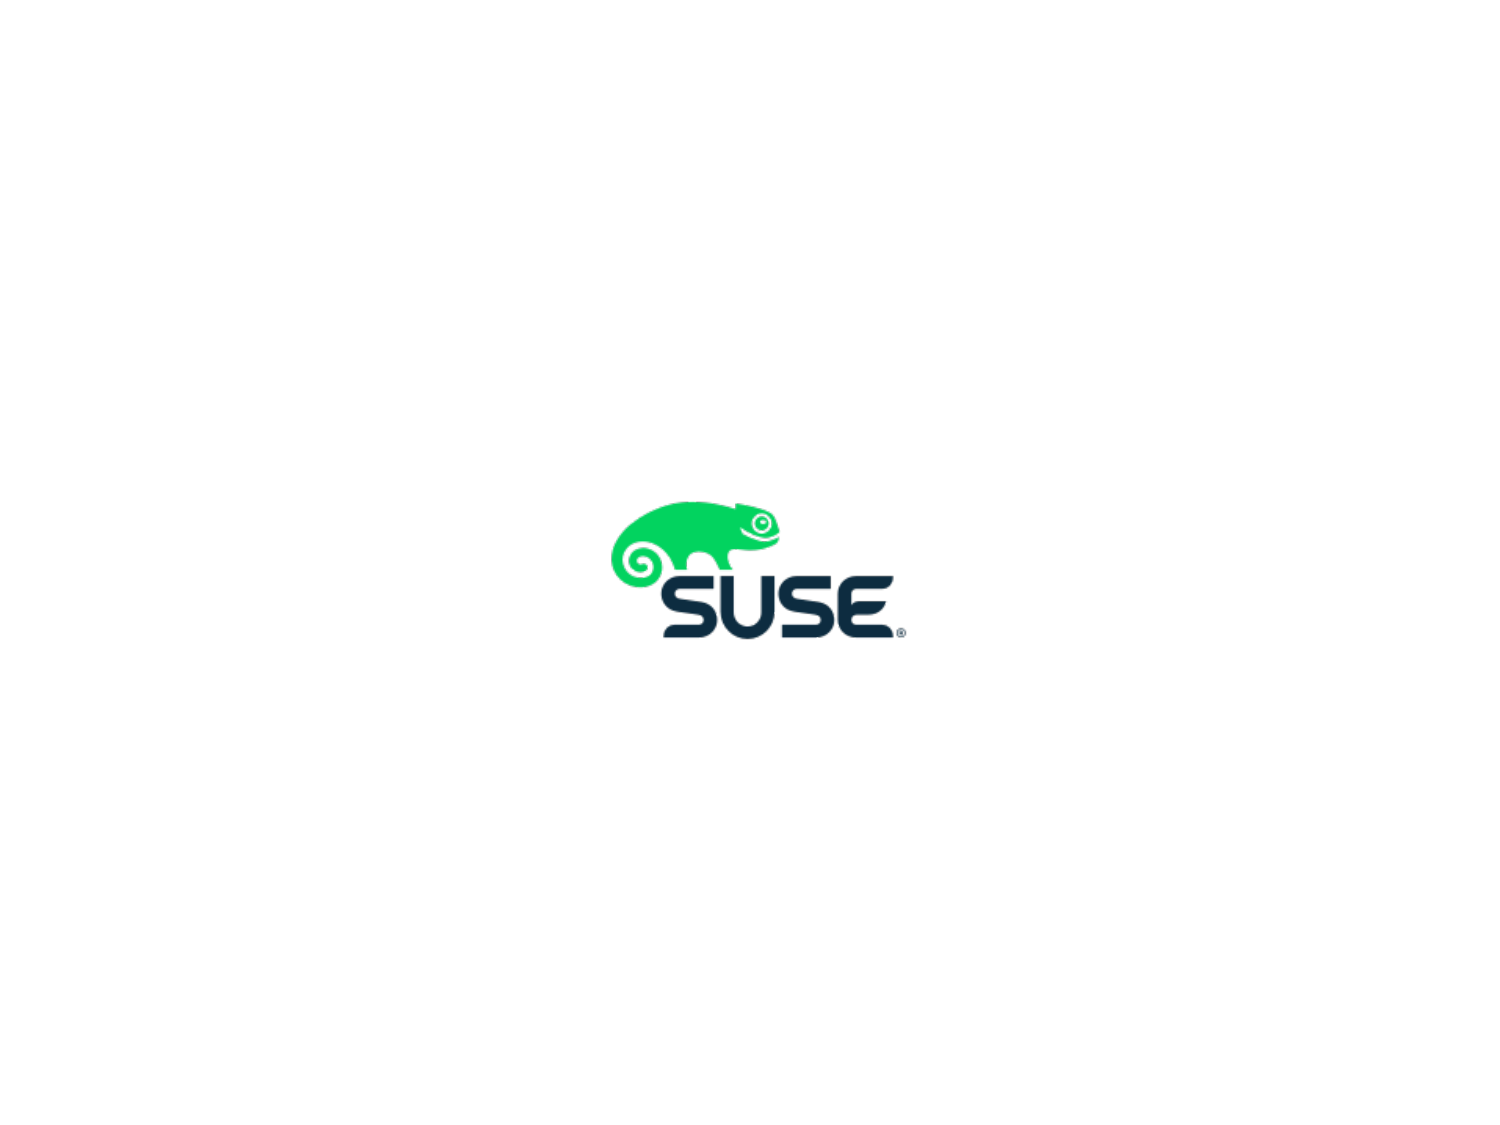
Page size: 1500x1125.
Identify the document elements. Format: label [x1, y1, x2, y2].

picture [604, 496, 911, 644]
